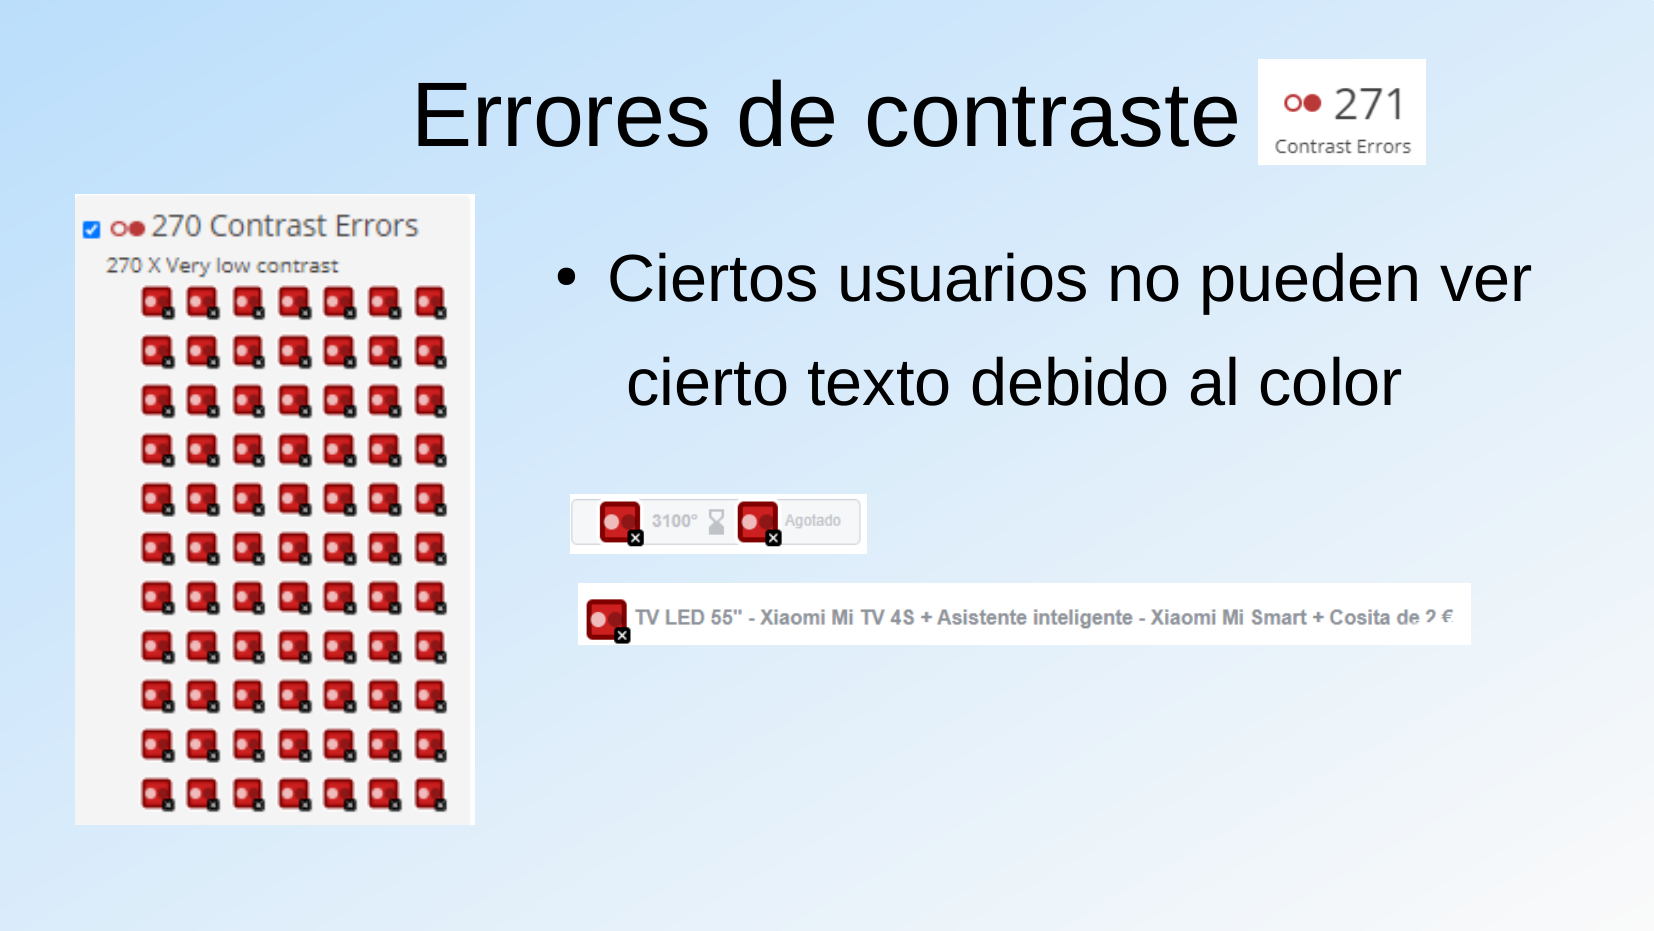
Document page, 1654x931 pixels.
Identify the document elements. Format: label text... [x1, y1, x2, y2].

picture [1258, 59, 1426, 166]
title Errores de contraste [82, 37, 1571, 193]
picture [578, 583, 1471, 646]
picture [570, 494, 867, 554]
picture [75, 194, 475, 826]
list Ciertos usuarios no pueden ver cierto texto debido al color [536, 240, 1654, 781]
